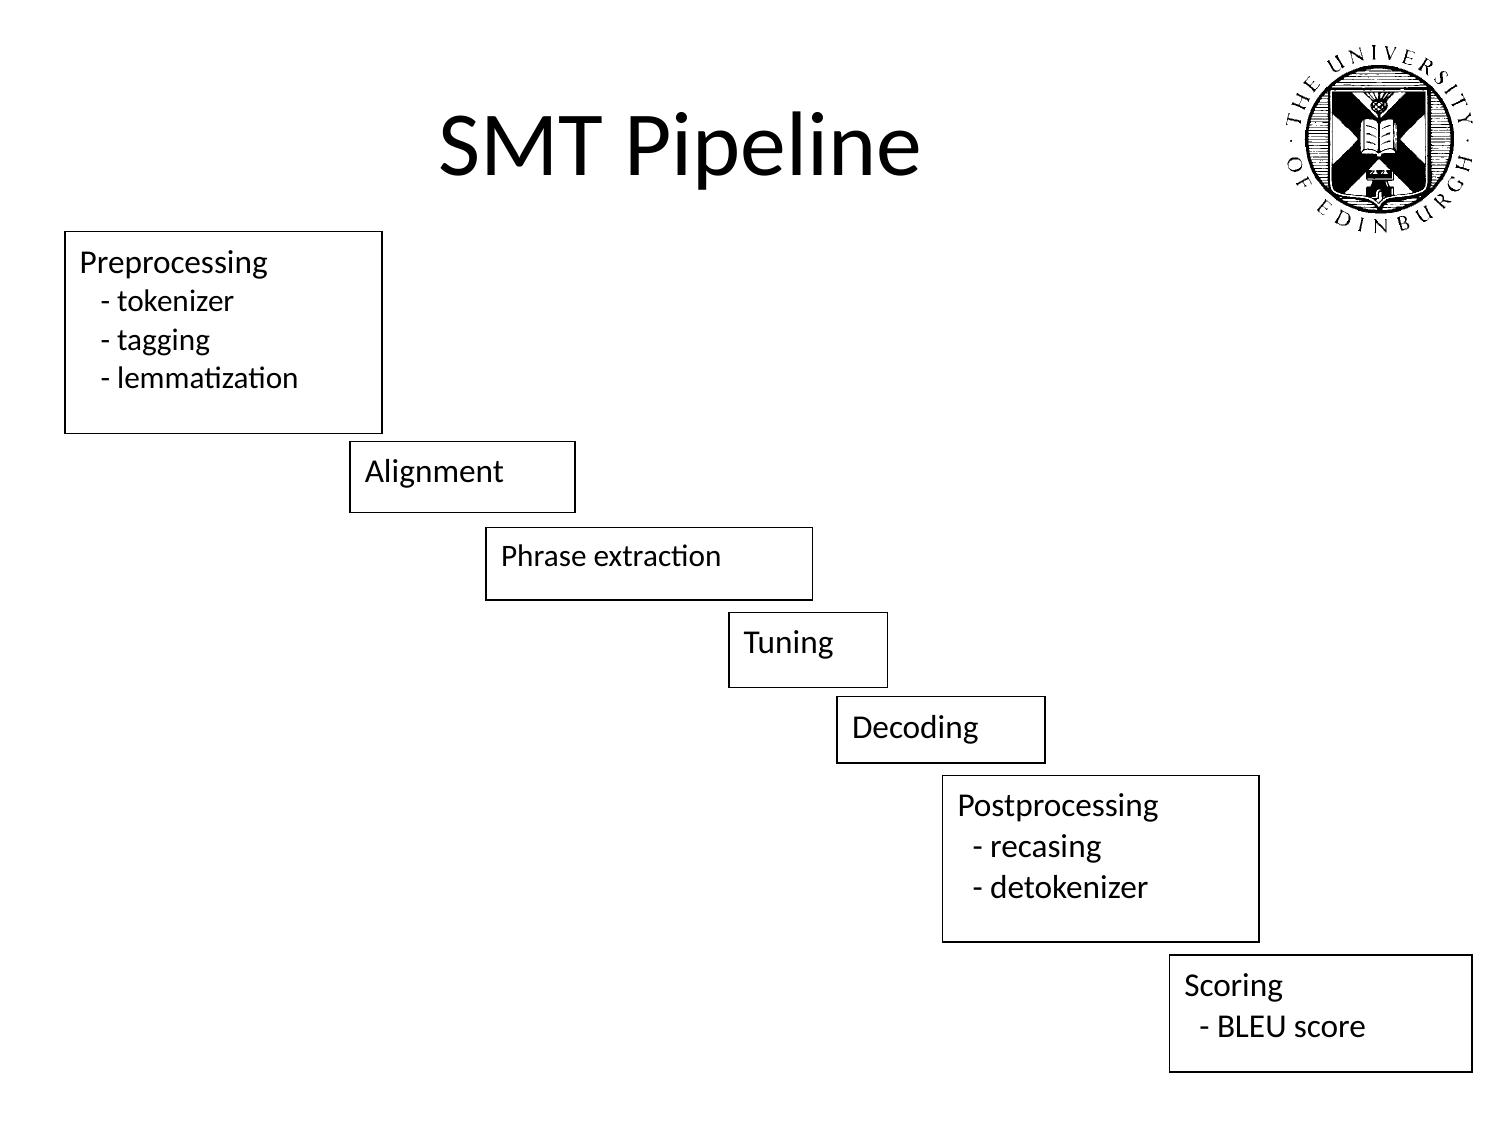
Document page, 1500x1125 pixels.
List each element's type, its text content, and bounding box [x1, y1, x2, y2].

text_box Alignment [349, 441, 575, 513]
text_box Tuning [728, 612, 888, 688]
title SMT Pipeline [75, 45, 1286, 233]
picture [1286, 45, 1473, 233]
text_box Phrase extraction [486, 527, 813, 600]
text_box Preprocessing - tokenizer - tagging - lemmatization [64, 231, 382, 434]
text_box Scoring - BLEU score [1169, 955, 1473, 1072]
text_box Decoding [837, 696, 1046, 764]
text_box Postprocessing - recasing - detokenizer [942, 775, 1260, 943]
